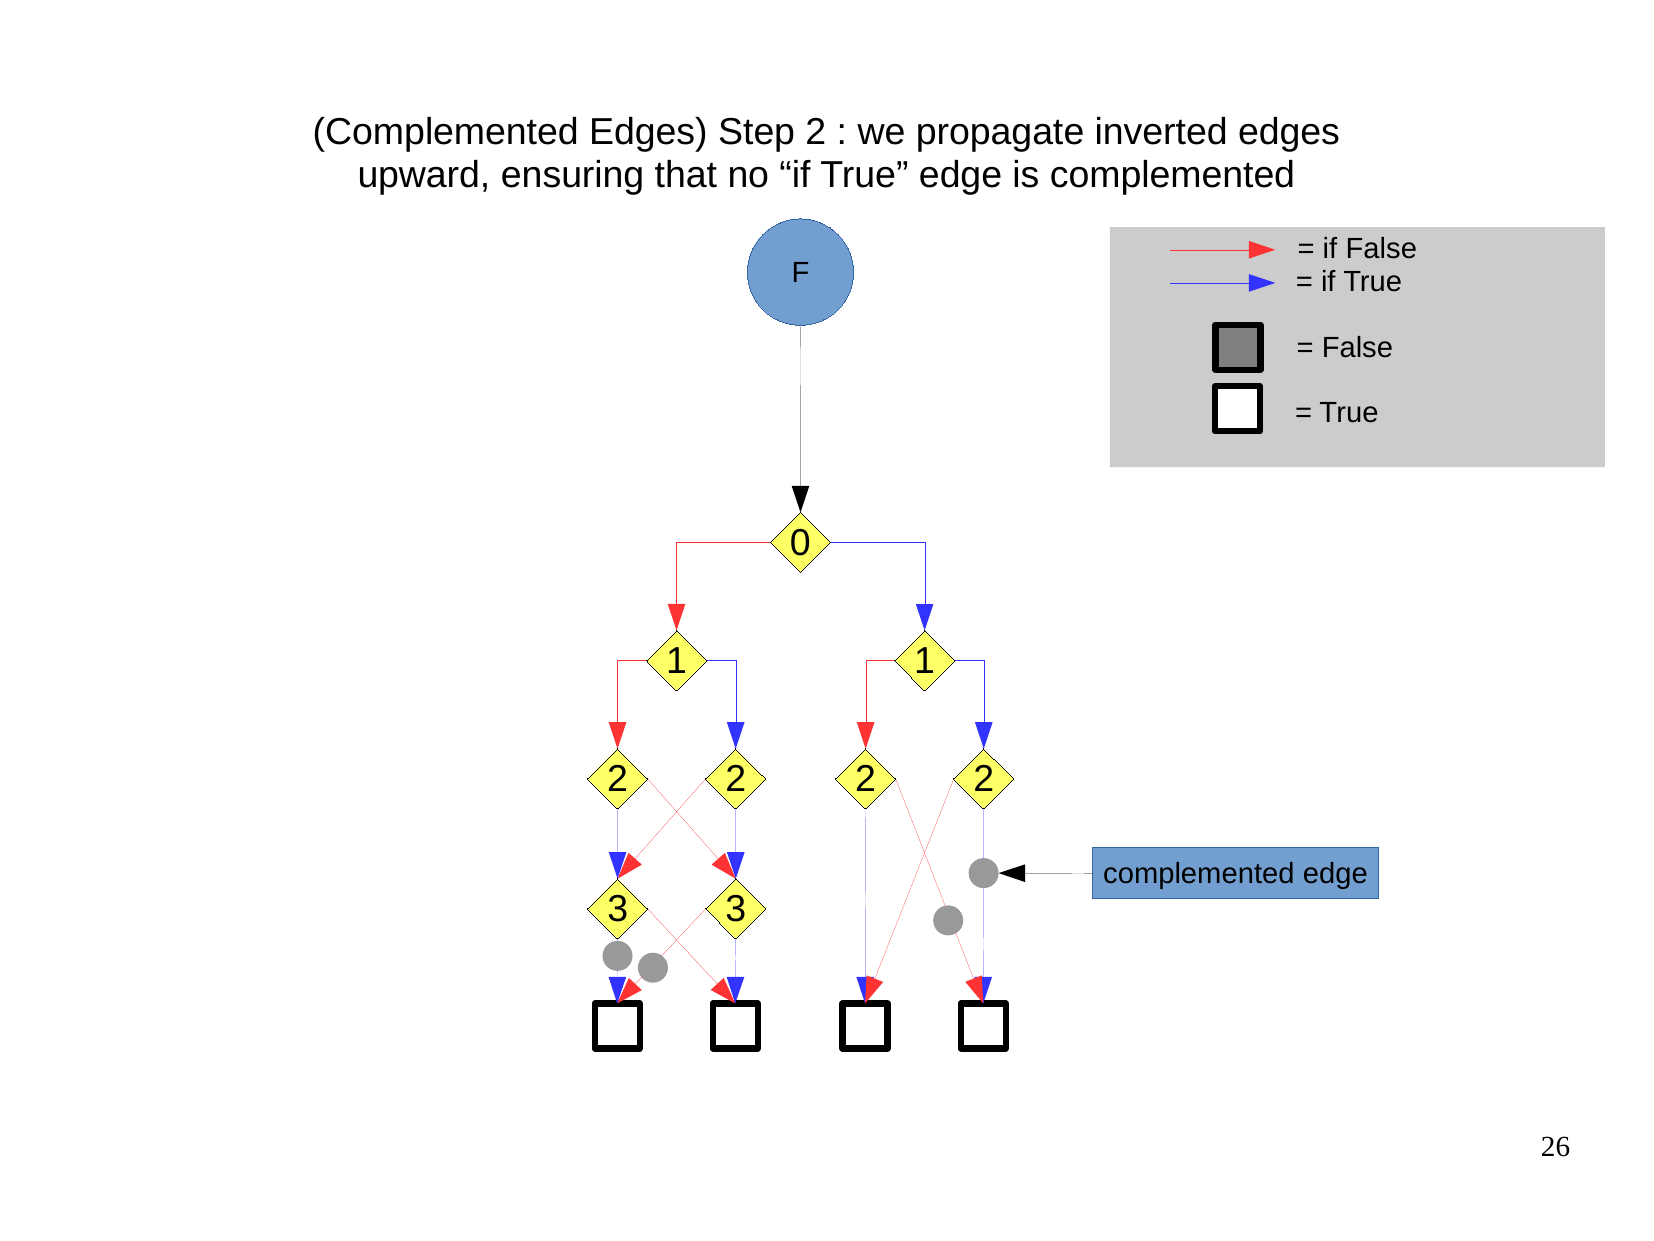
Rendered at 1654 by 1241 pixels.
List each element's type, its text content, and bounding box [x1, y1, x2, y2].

text_box 2 [705, 748, 766, 809]
text_box 1 [646, 630, 707, 691]
text_box complemented edge [1092, 847, 1379, 899]
text_box [1215, 324, 1261, 370]
title (Complemented Edges) Step 2 : we propagate inverted edges upward, ensuring that no “if True” edge is complemented [82, 49, 1571, 257]
text_box F [747, 218, 854, 326]
text_box 2 [587, 748, 648, 809]
text_box 2 [835, 748, 896, 809]
text_box 3 [705, 878, 766, 939]
text_box [637, 952, 668, 983]
text_box 3 [587, 878, 648, 939]
text_box [594, 1003, 640, 1049]
text_box [960, 1003, 1006, 1049]
text_box [968, 858, 999, 889]
text_box 1 [894, 630, 955, 691]
text_box 2 [954, 748, 1014, 809]
text_box [712, 1003, 758, 1049]
text_box [842, 1003, 888, 1049]
text_box [933, 905, 964, 936]
text_box [602, 940, 633, 971]
text_box [1215, 386, 1261, 432]
text_box = if False = if True = False = True [1109, 227, 1605, 468]
text_box 0 [770, 512, 831, 573]
